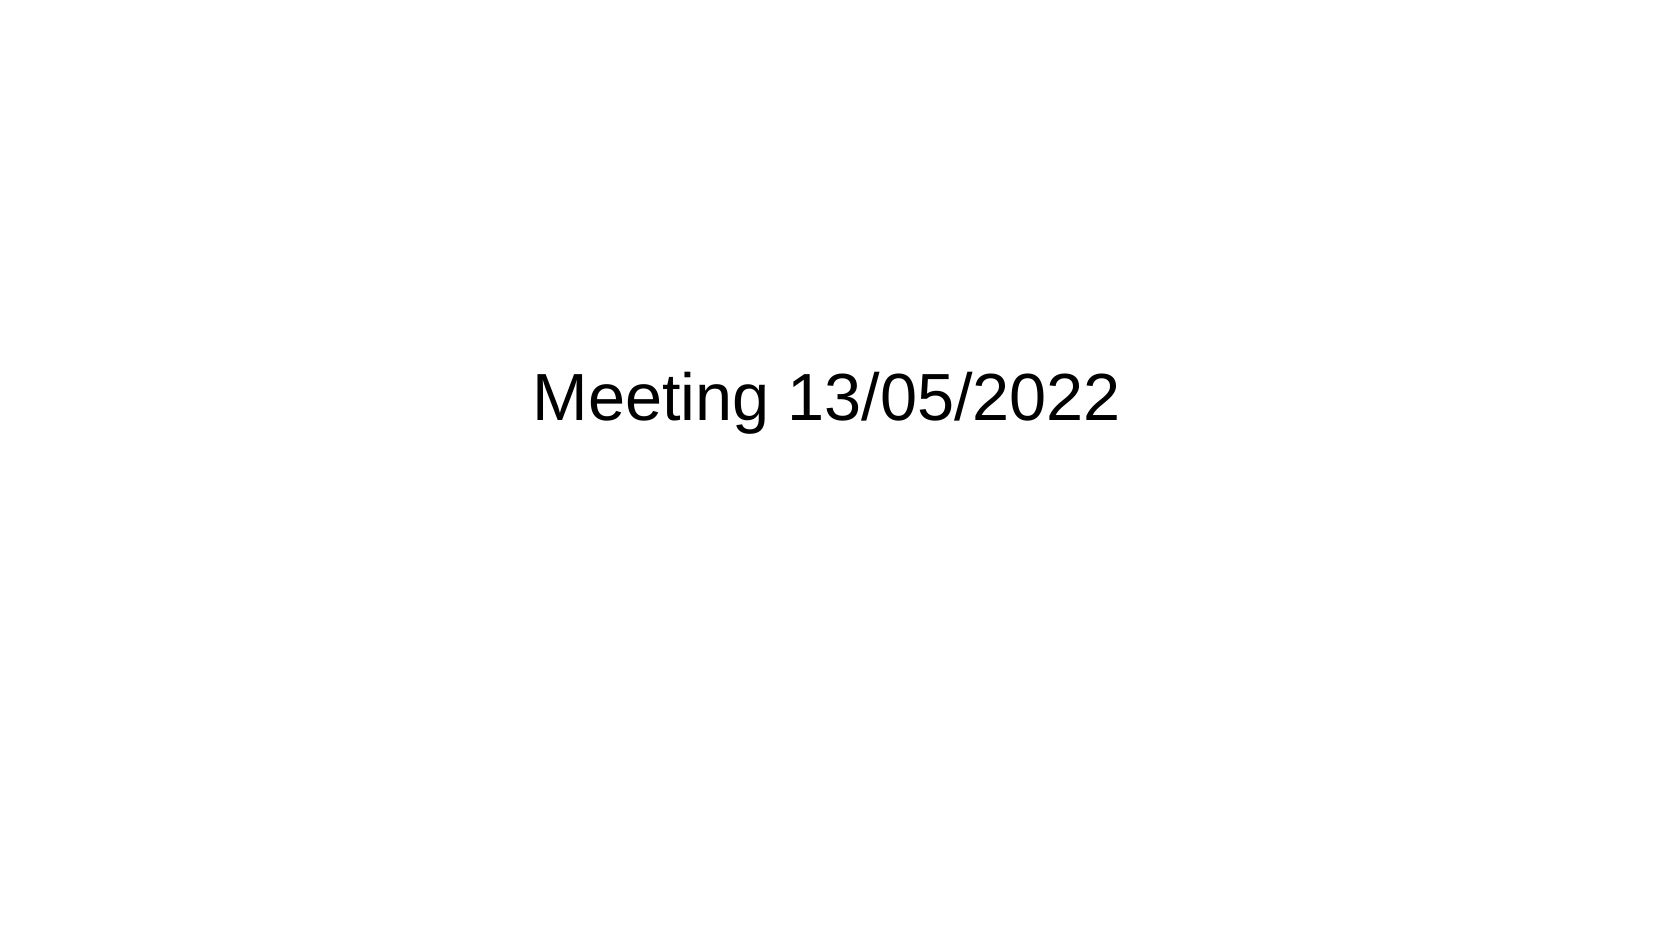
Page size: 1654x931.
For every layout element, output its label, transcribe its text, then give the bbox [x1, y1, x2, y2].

subtitle Meeting 13/05/2022 [82, 37, 1571, 757]
